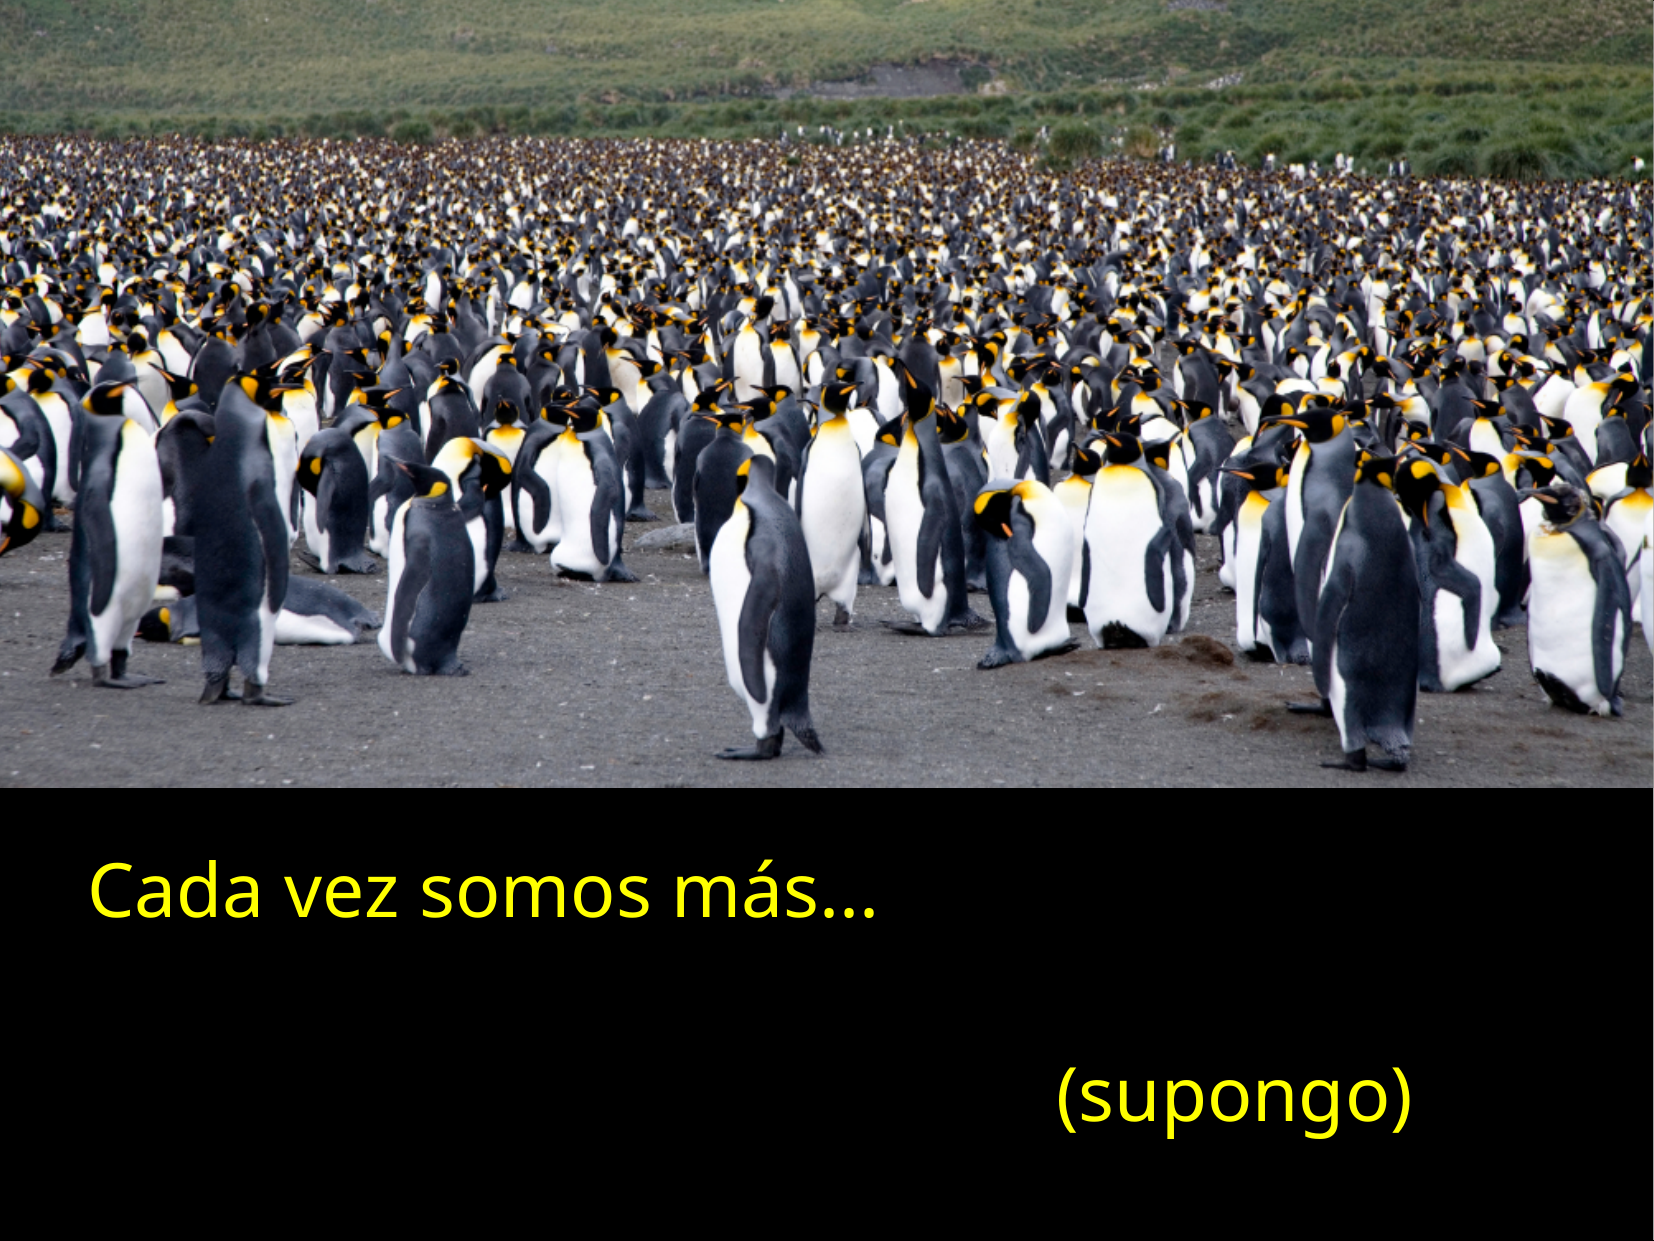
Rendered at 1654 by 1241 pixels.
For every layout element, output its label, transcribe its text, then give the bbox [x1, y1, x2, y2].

picture [0, 0, 1654, 788]
text_box [0, 788, 1654, 1241]
text_box Cada vez somos más... (supongo) [72, 829, 1582, 1194]
